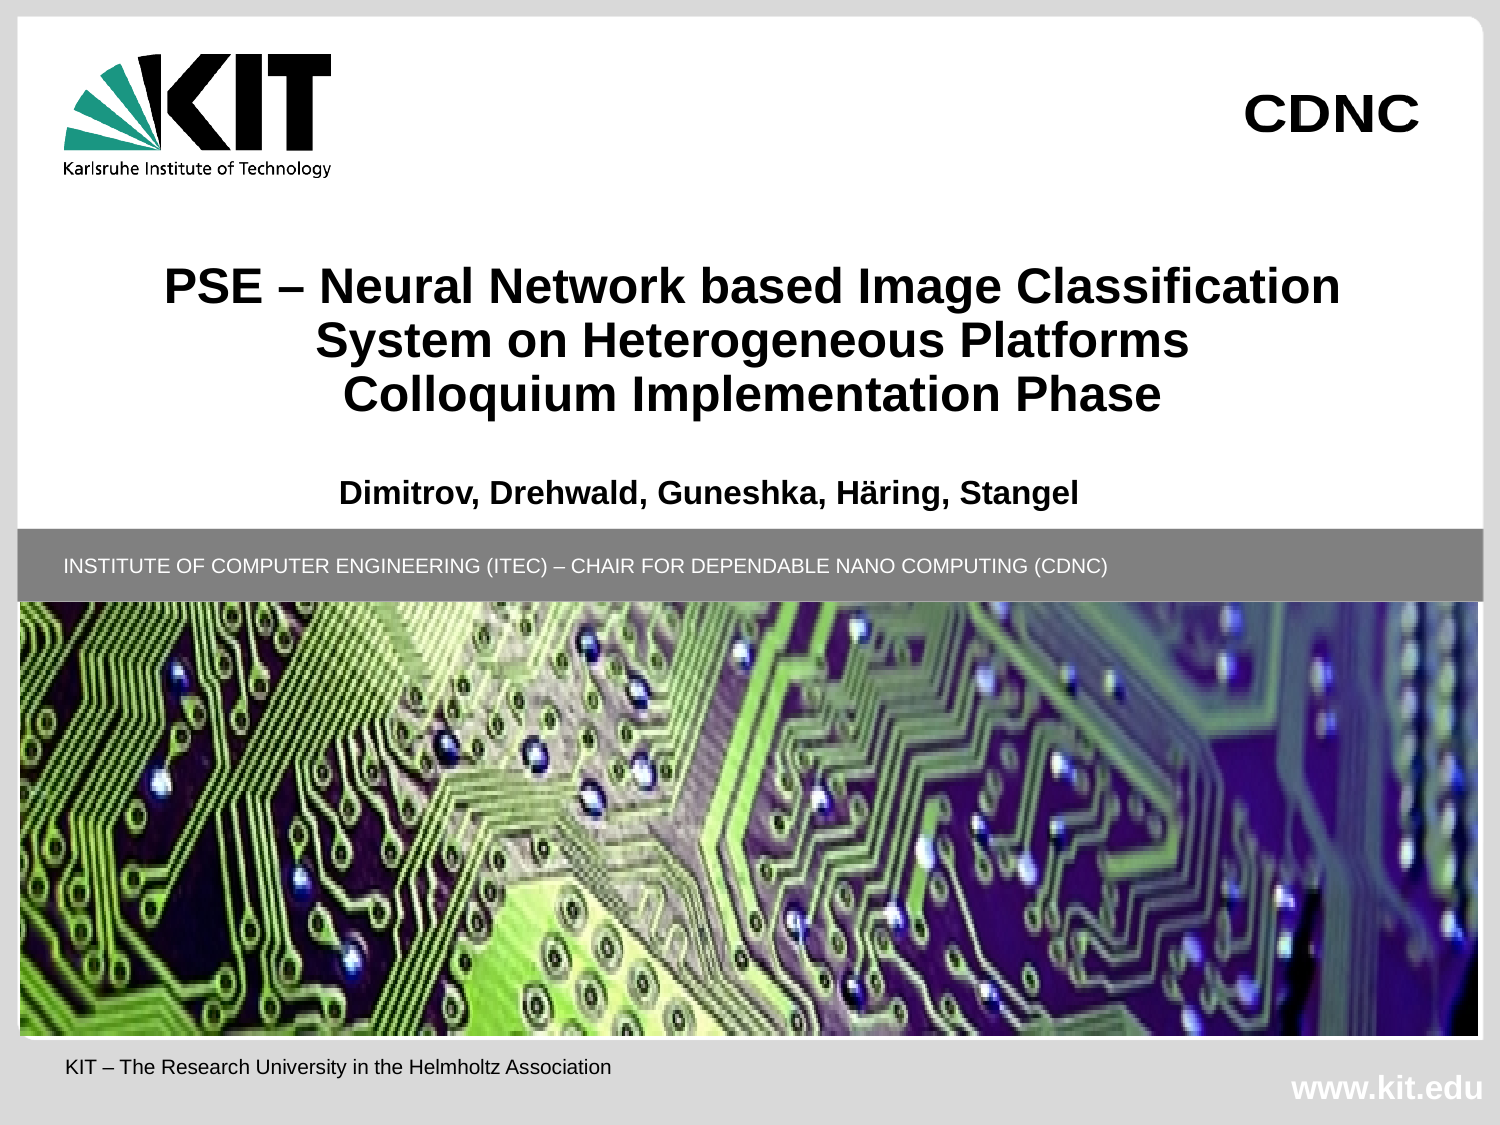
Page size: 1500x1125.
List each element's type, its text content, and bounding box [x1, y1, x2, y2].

text_box PSE – Neural Network based Image Classification System on Heterogeneous Platforms Colloquium Implementation Phase [102, 251, 1404, 423]
picture [0, 0, 1500, 1125]
text_box Dimitrov, Drehwald, Guneshka, Häring, Stangel [338, 471, 1167, 540]
